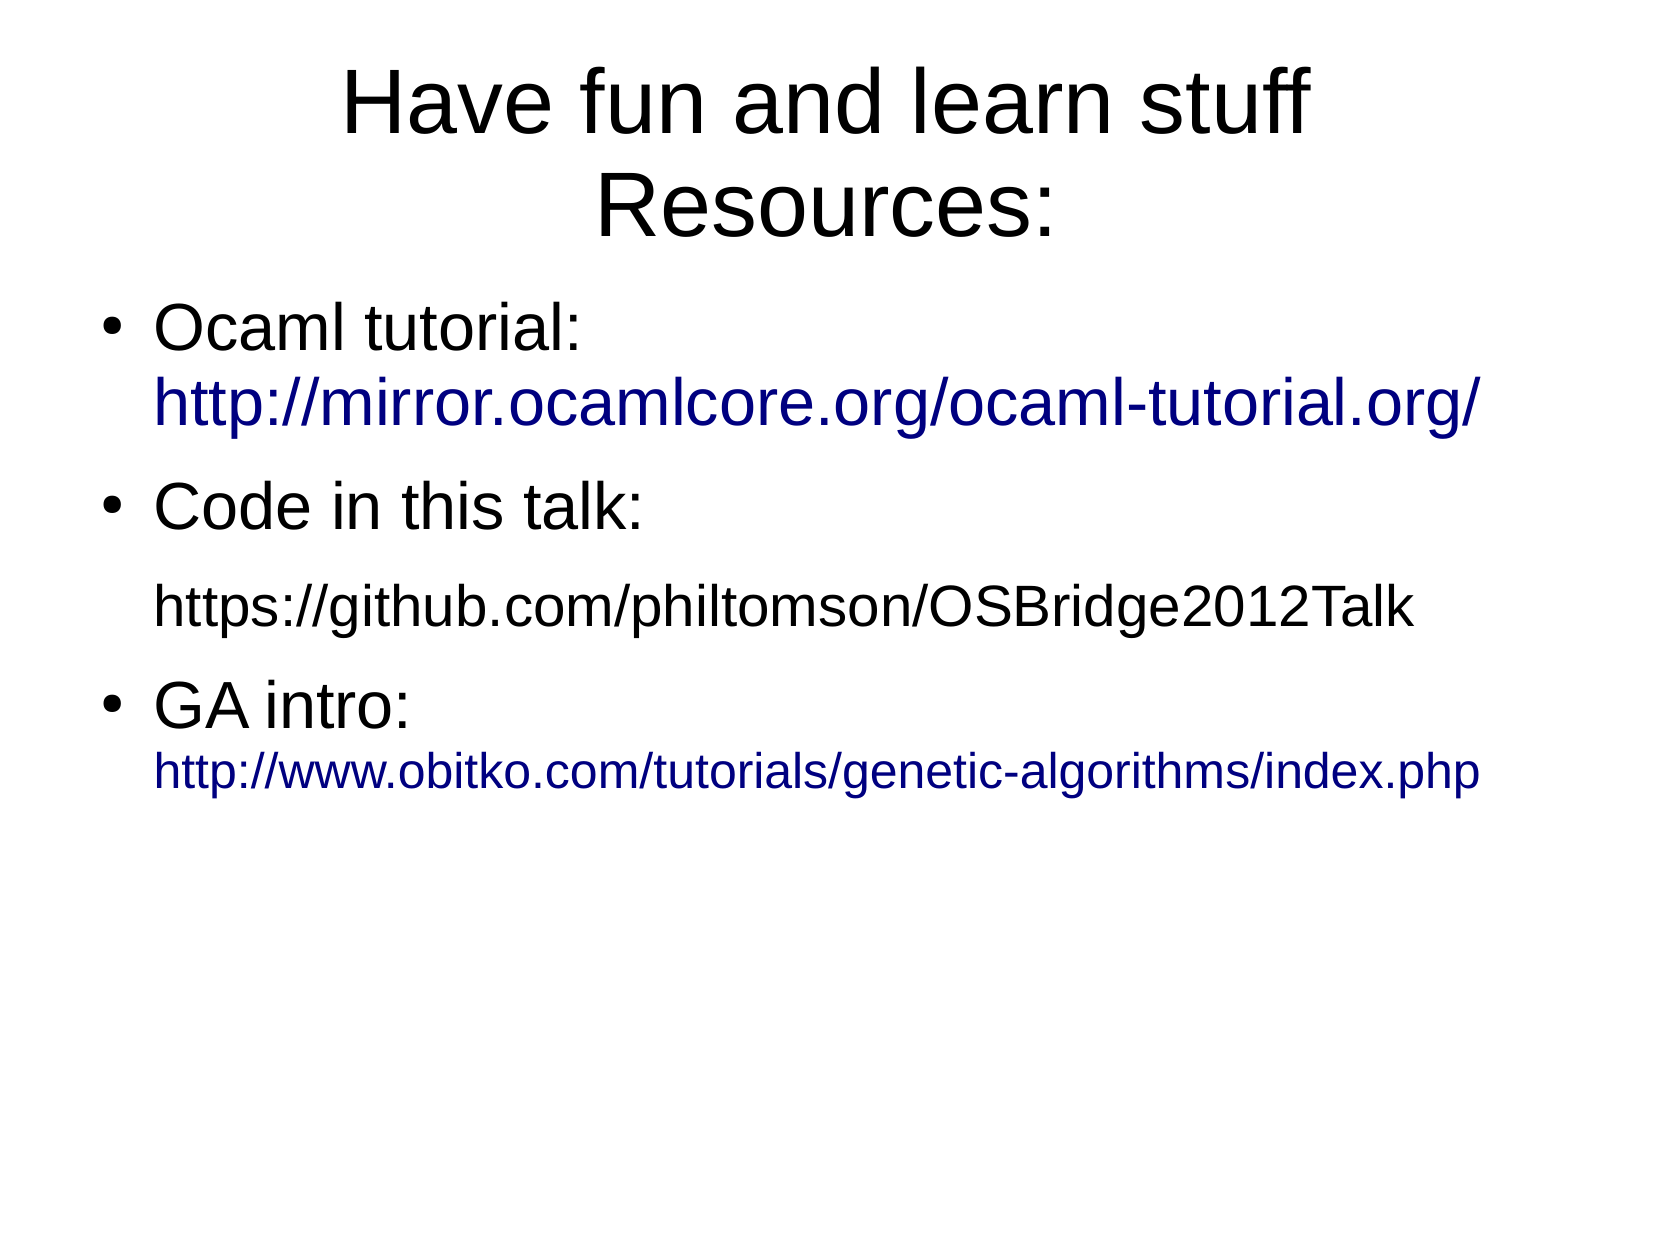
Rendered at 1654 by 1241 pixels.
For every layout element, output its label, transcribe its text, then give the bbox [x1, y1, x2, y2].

list Ocaml tutorial: http://mirror.ocamlcore.org/ocaml-tutorial.org/ Code in this talk: https://github.com/philtomson/OSBridge2012Talk GA intro: http://www.obitko.com/tutorials/genetic-algorithms/index.php [82, 290, 1571, 1109]
title Have fun and learn stuff Resources: [82, 49, 1571, 257]
